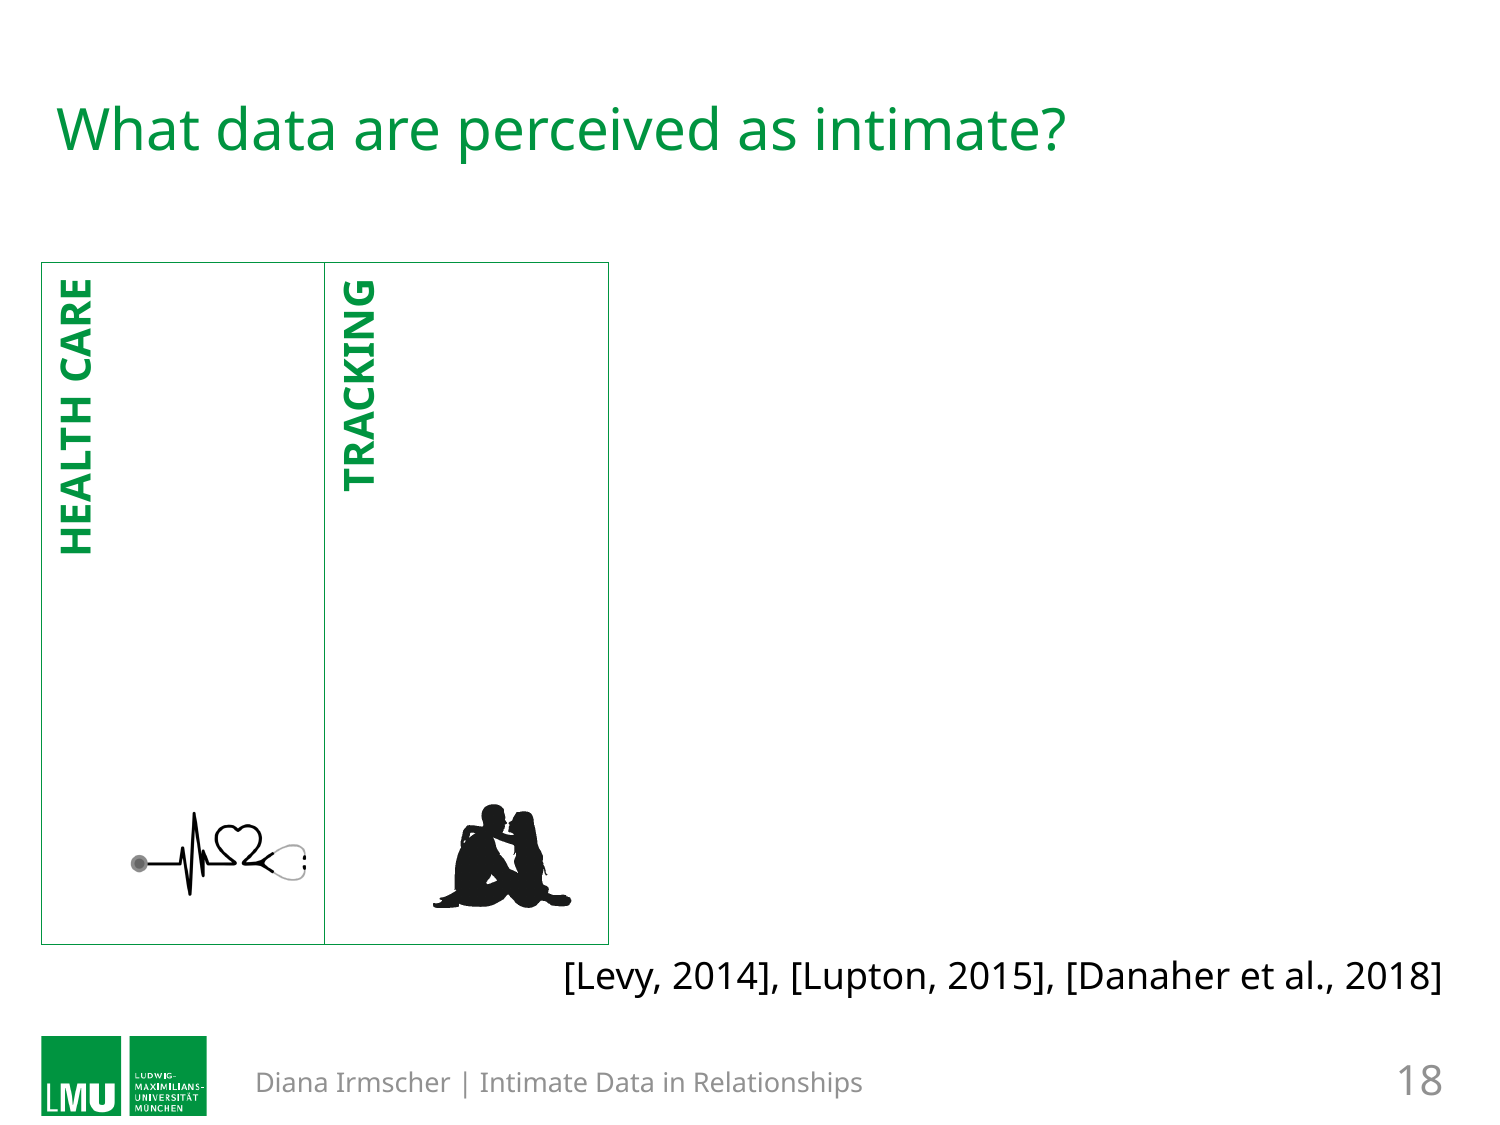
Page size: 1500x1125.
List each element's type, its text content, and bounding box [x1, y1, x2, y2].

picture [129, 767, 308, 945]
slide_number <number> [1014, 1046, 1459, 1117]
list [Levy, 2014], [Lupton, 2015], [Danaher et al., 2018] [41, 944, 1459, 1007]
title What data are perceived as intimate? [41, 37, 1459, 217]
list Health Care [41, 262, 324, 945]
footer Diana Irmscher | Intimate Data in Relationships [240, 1046, 963, 1117]
list Tracking [324, 262, 609, 945]
